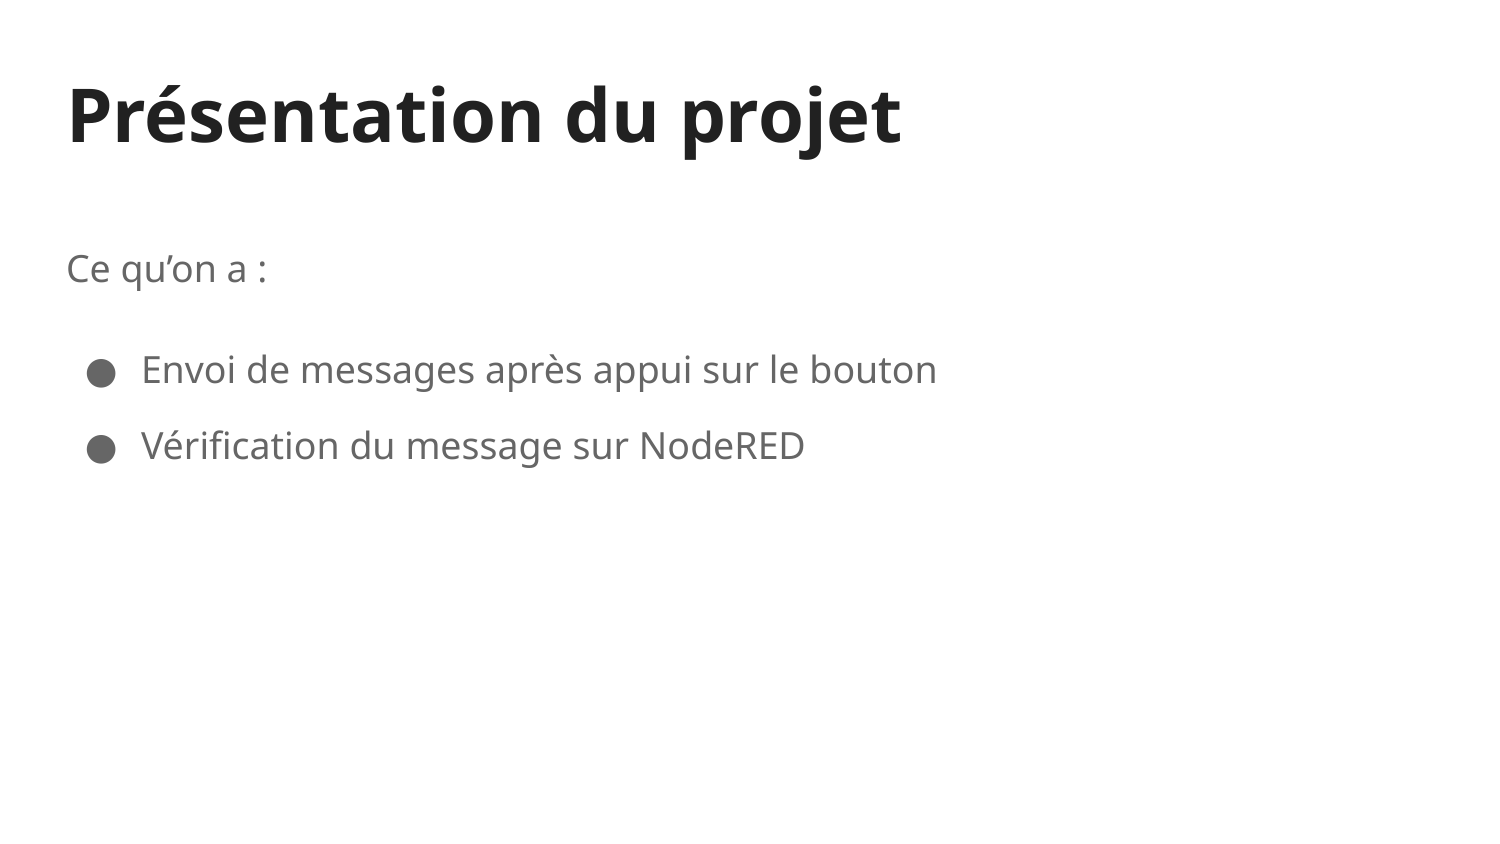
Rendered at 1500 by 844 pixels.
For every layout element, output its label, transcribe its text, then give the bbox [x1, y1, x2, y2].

title Présentation du projet [51, 48, 1449, 180]
list Ce qu’on a : Envoi de messages après appui sur le bouton Vérification du message sur NodeRED [51, 201, 1449, 750]
